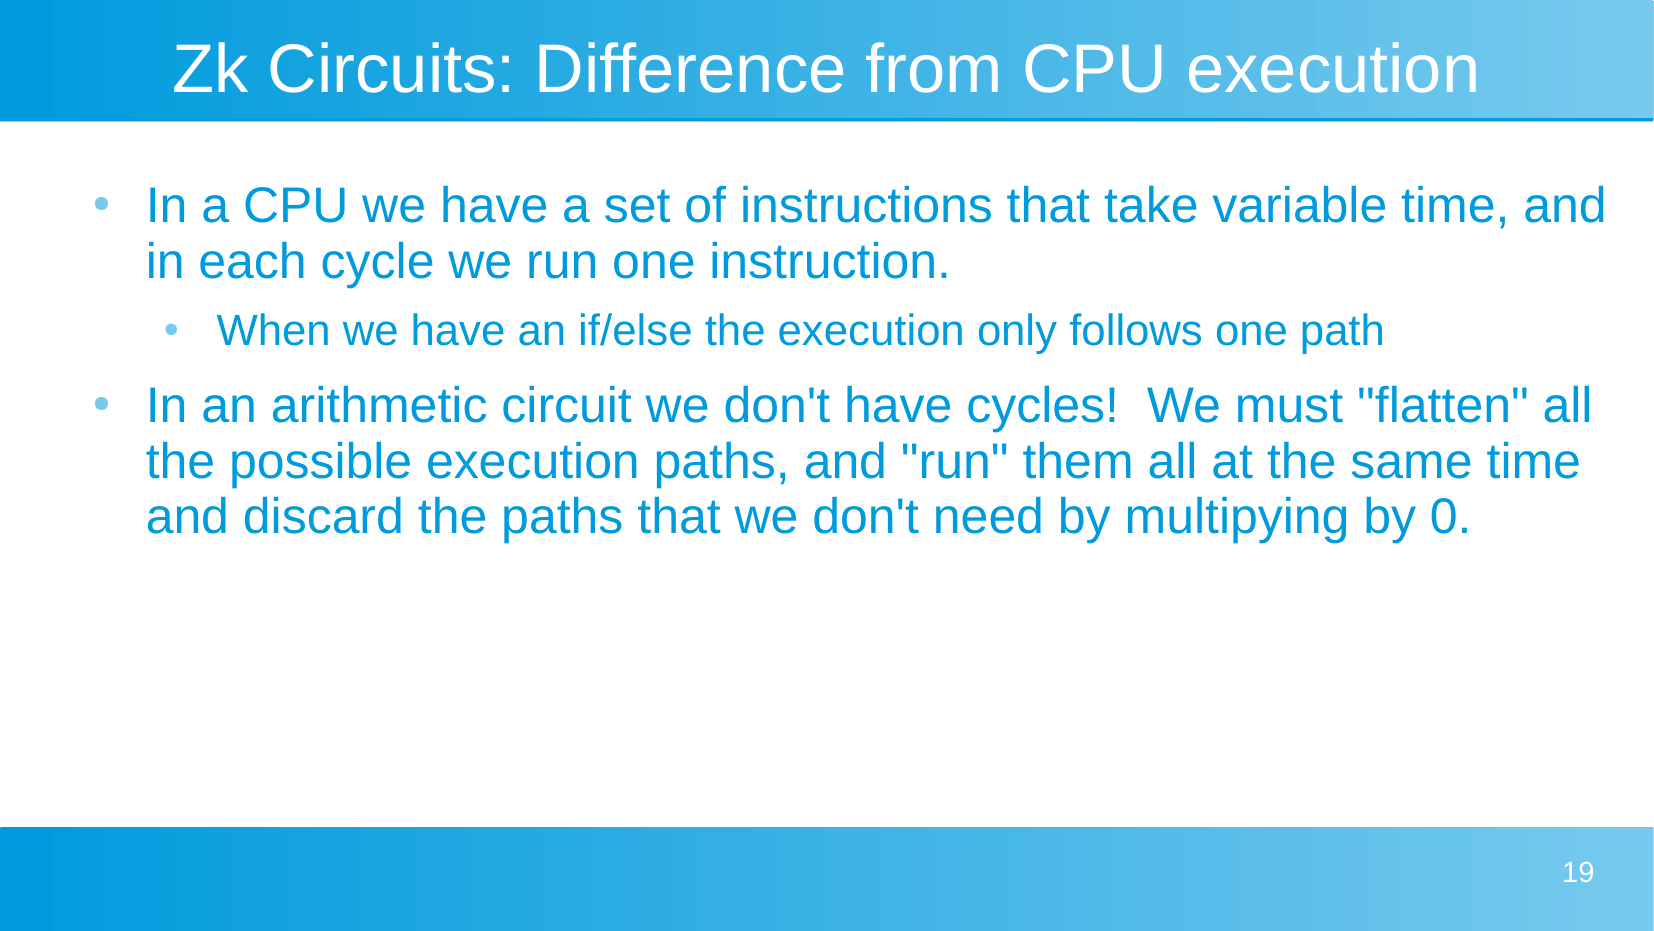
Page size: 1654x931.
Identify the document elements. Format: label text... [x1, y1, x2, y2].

list In a CPU we have a set of instructions that take variable time, and in each cycle we run one instruction. When we have an if/else the execution only follows one path In an arithmetic circuit we don't have cycles! We must "flatten" all the possible execution paths, and "run" them all at the same time and discard the paths that we don't need by multipying by 0. [75, 177, 1611, 768]
title Zk Circuits: Difference from CPU execution [59, 29, 1595, 108]
